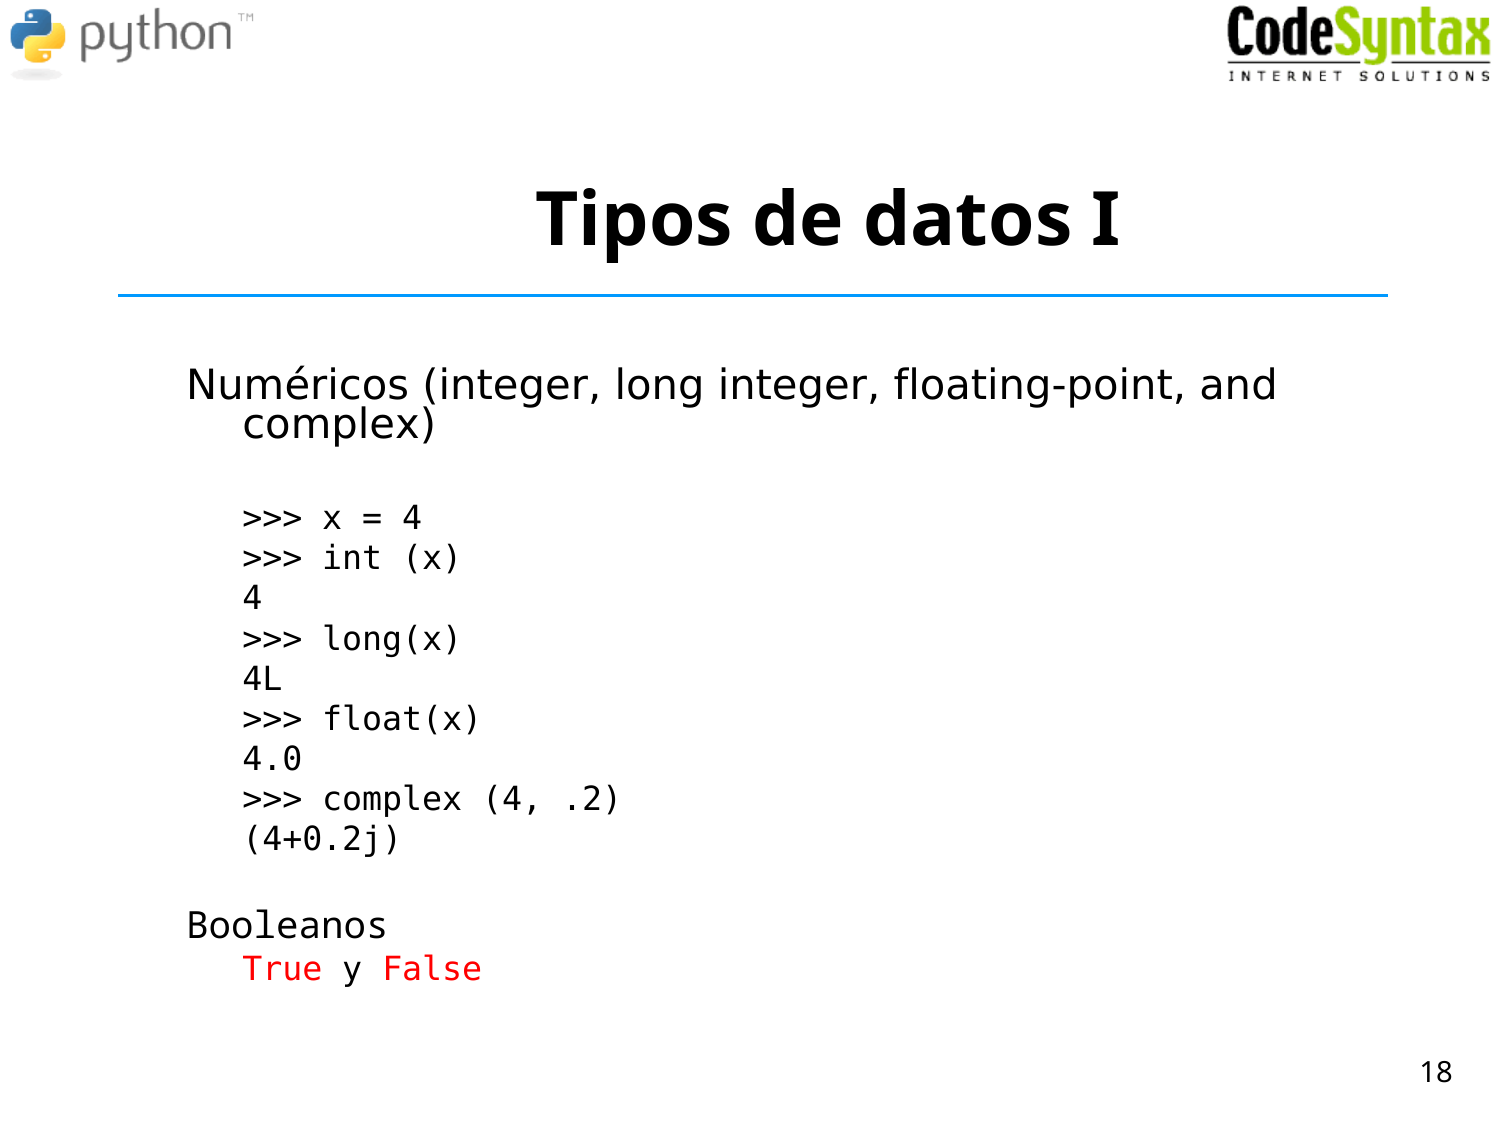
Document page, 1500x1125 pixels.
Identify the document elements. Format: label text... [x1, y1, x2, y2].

picture [1226, 5, 1500, 83]
picture [0, 0, 286, 92]
title Tipos de datos I [189, 35, 1468, 276]
list Numéricos (integer, long integer, floating-point, and complex) >>> x = 4 >>> int (x) 4 >>> long(x) 4L >>> float(x) 4.0 >>> complex (4, .2) (4+0.2j) Booleanos True y False [171, 361, 1495, 1000]
